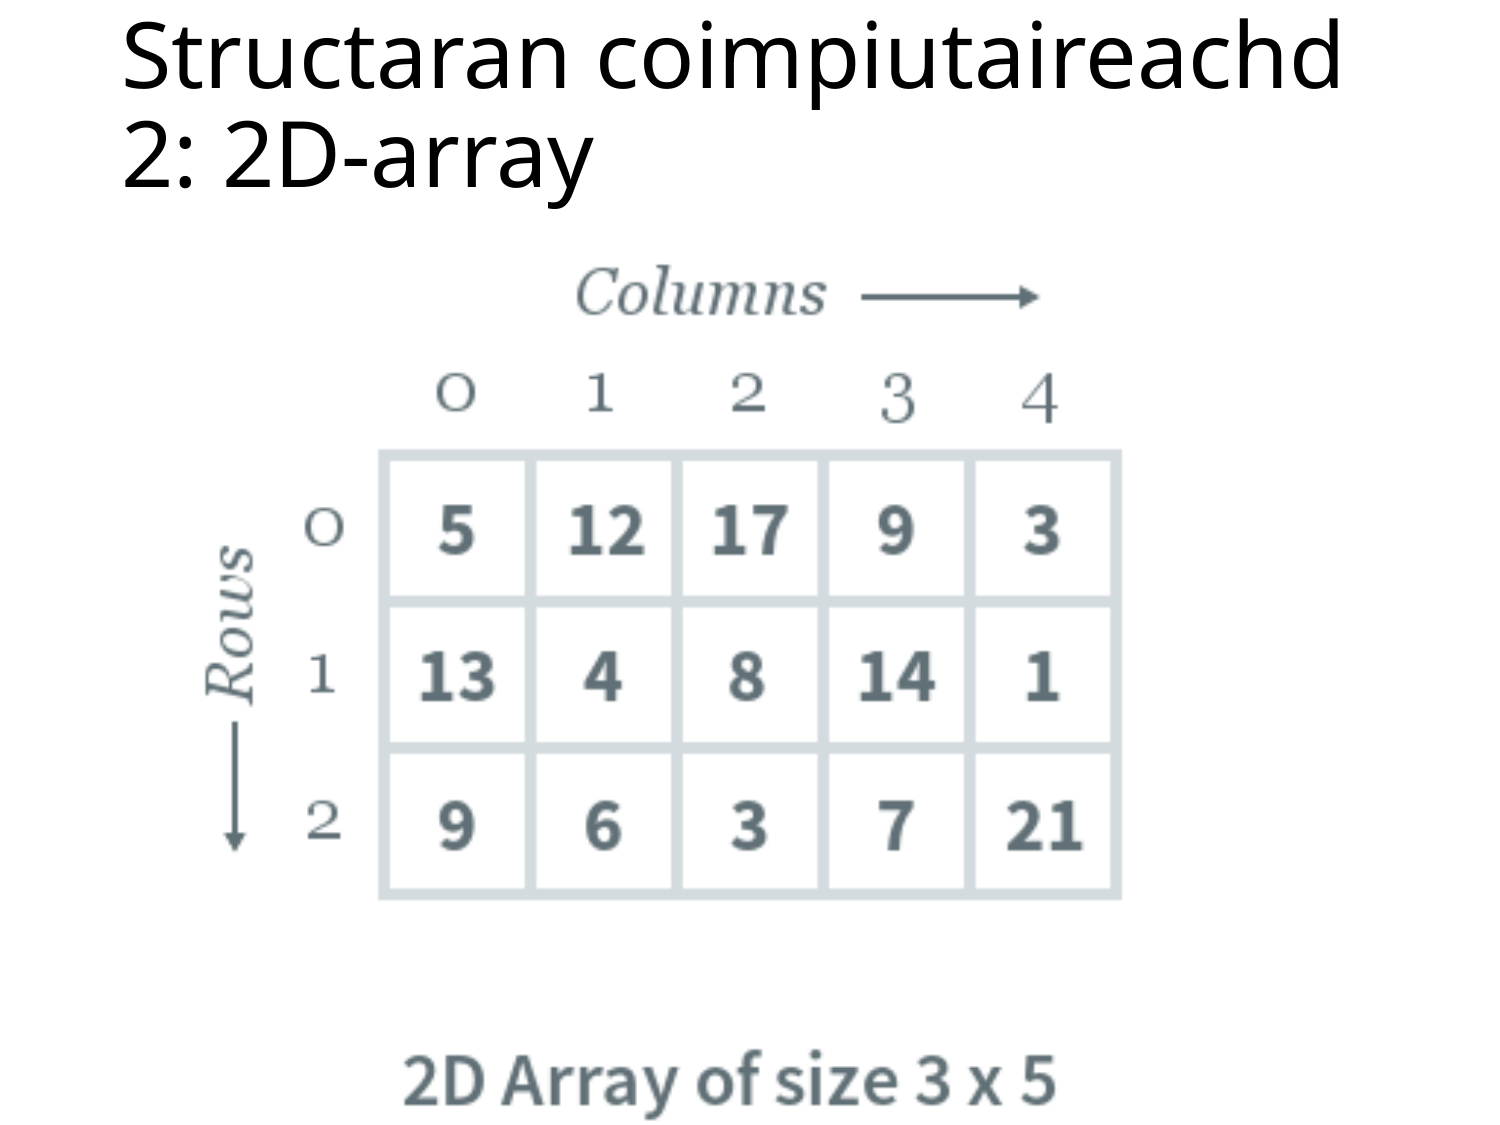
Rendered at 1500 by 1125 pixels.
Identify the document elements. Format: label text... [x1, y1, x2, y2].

title Structaran coimpiutaireachd 2: 2D-array [106, 0, 1401, 218]
picture [148, 219, 1202, 1125]
